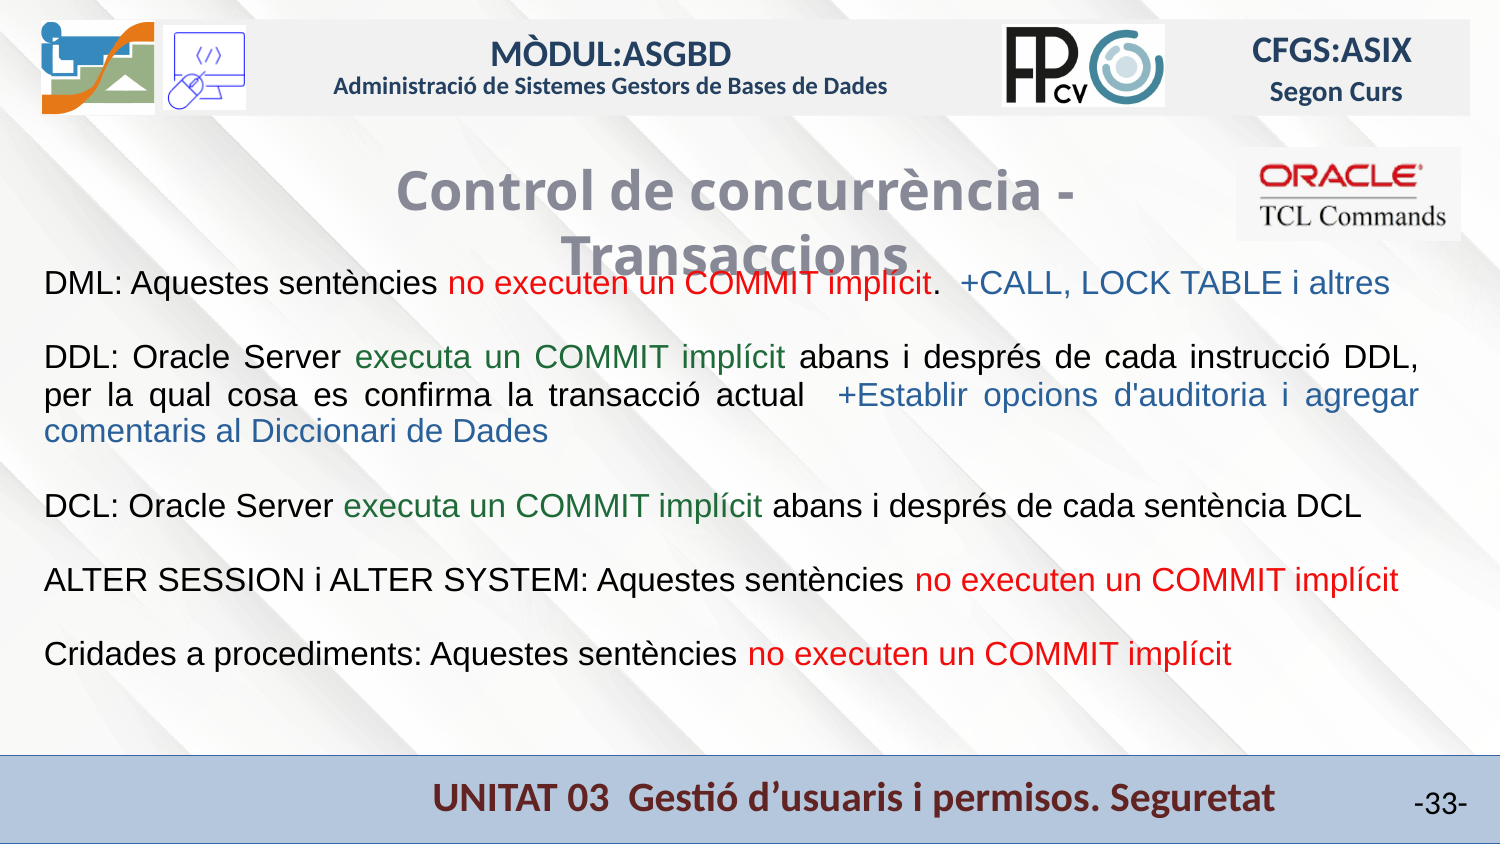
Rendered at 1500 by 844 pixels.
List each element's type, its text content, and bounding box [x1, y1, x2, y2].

picture [0, 0, 1500, 755]
title Control de concurrència - Transaccions [233, 156, 1237, 251]
text_box DML: Aquestes sentències no executen un COMMIT implícit. +CALL, LOCK TABLE i altres DDL: Oracle Server executa un COMMIT implícit abans i després de cada instrucció DDL, per la qual cosa es confirma la transacció actual +Establir opcions d'auditoria i agregar comentaris al Diccionari de Dades DCL: Oracle Server executa un COMMIT implícit abans i després de cada sentència DCL ALTER SESSION i ALTER SYSTEM: Aquestes sentències no executen un COMMIT implícit Cridades a procediments: Aquestes sentències no executen un COMMIT implícit [43, 264, 1421, 710]
